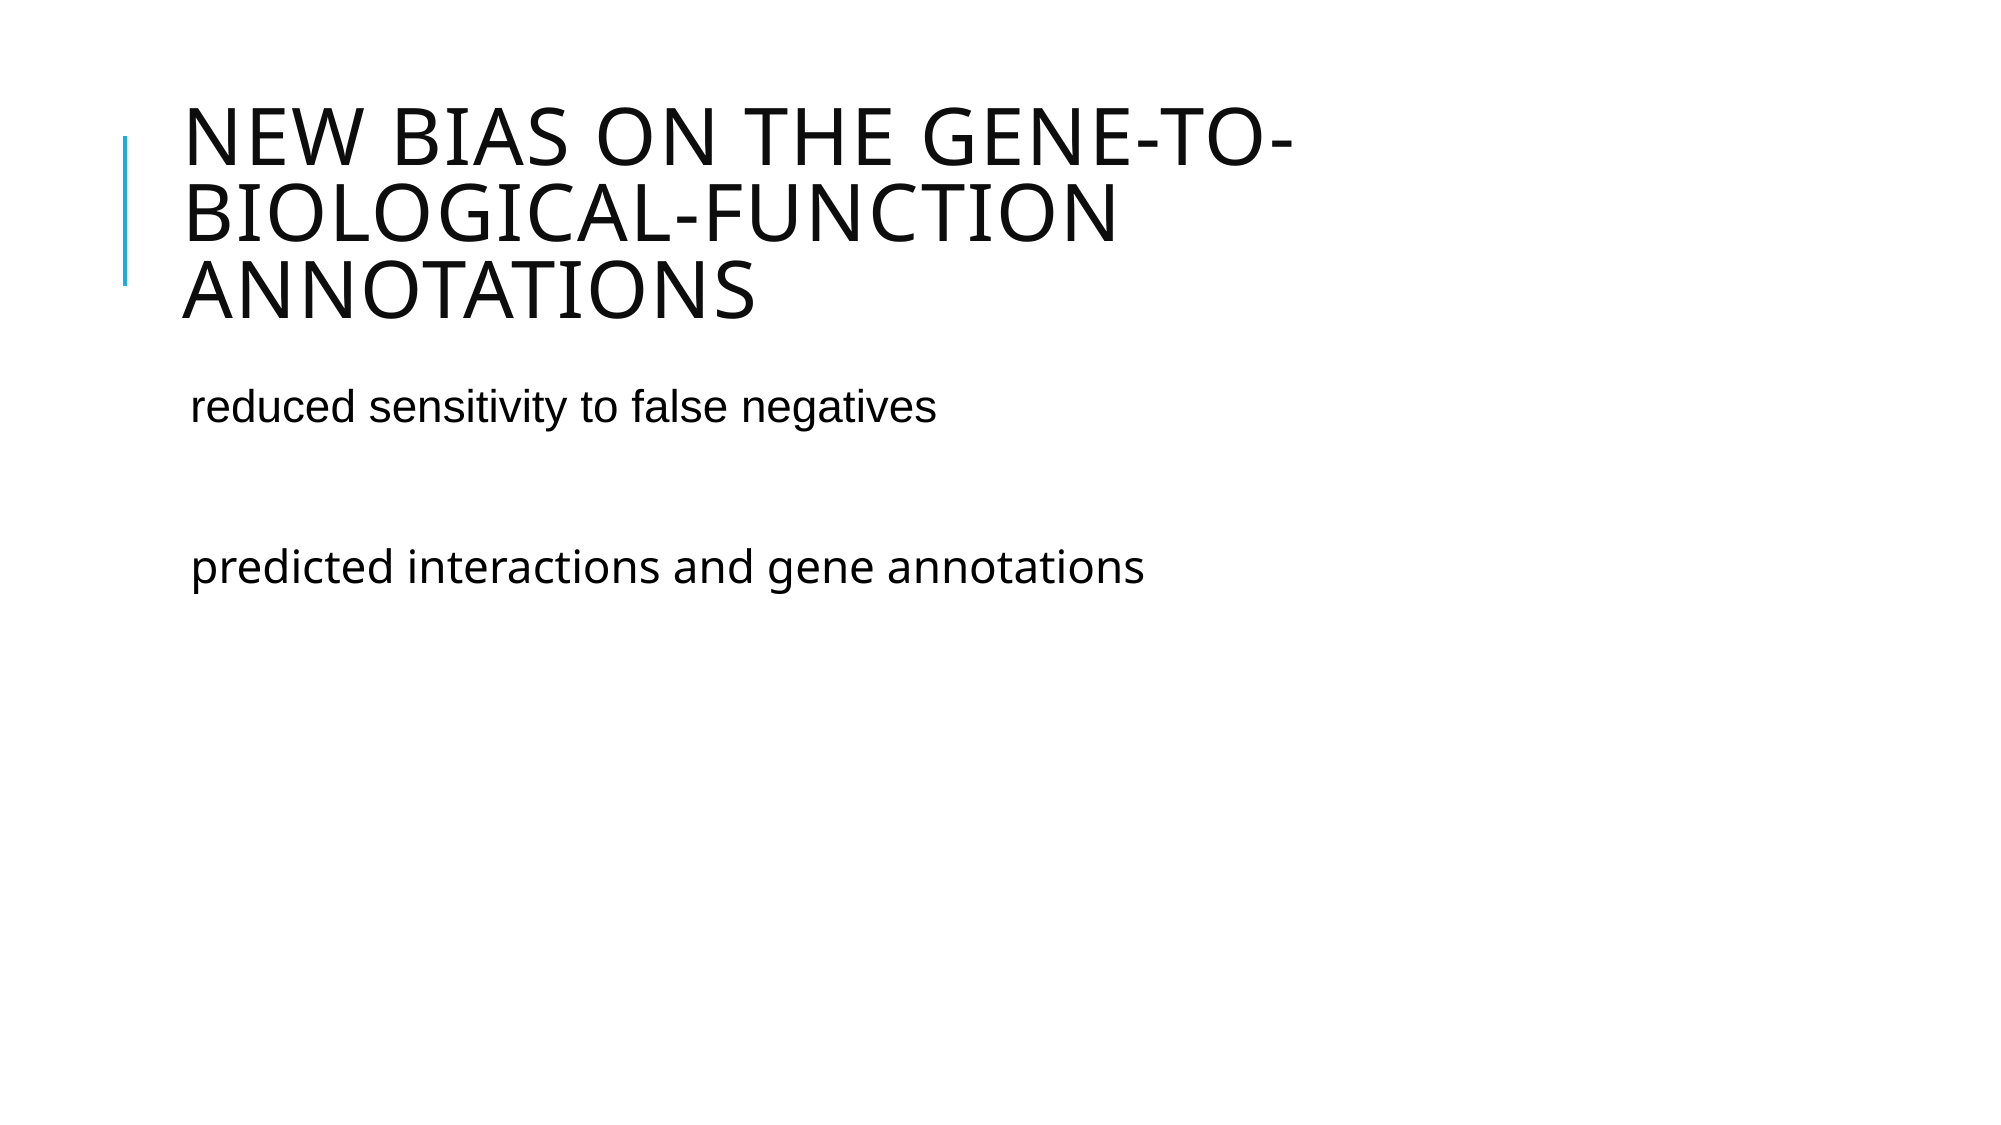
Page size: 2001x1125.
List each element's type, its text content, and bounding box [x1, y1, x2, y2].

title New Bias On the gene-to-biological-function annotations [168, 96, 1763, 343]
list reduced sensitivity to false negatives predicted interactions and gene annotations [168, 375, 1763, 1036]
